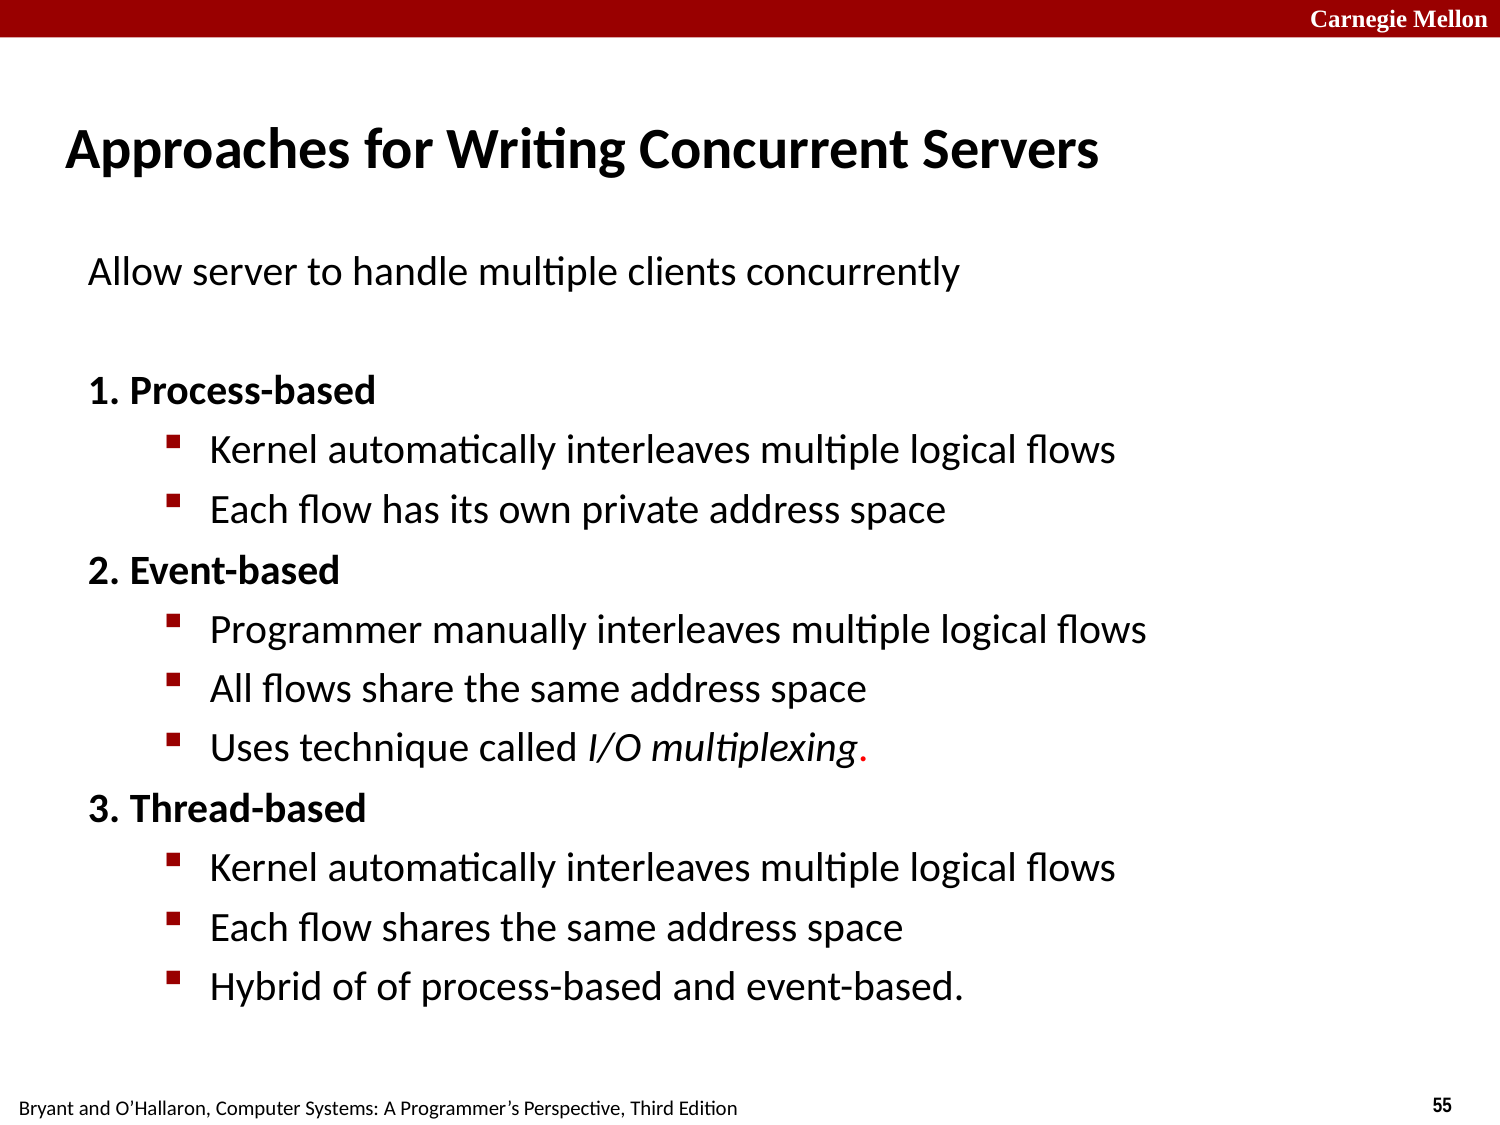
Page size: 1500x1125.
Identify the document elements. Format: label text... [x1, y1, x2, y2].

title Approaches for Writing Concurrent Servers [50, 54, 1463, 235]
list Allow server to handle multiple clients concurrently 1. Process-based Kernel automatically interleaves multiple logical flows Each flow has its own private address space 2. Event-based Programmer manually interleaves multiple logical flows All flows share the same address space Uses technique called I/O multiplexing. 3. Thread-based Kernel automatically interleaves multiple logical flows Each flow shares the same address space Hybrid of of process-based and event-based. [72, 236, 1428, 1100]
